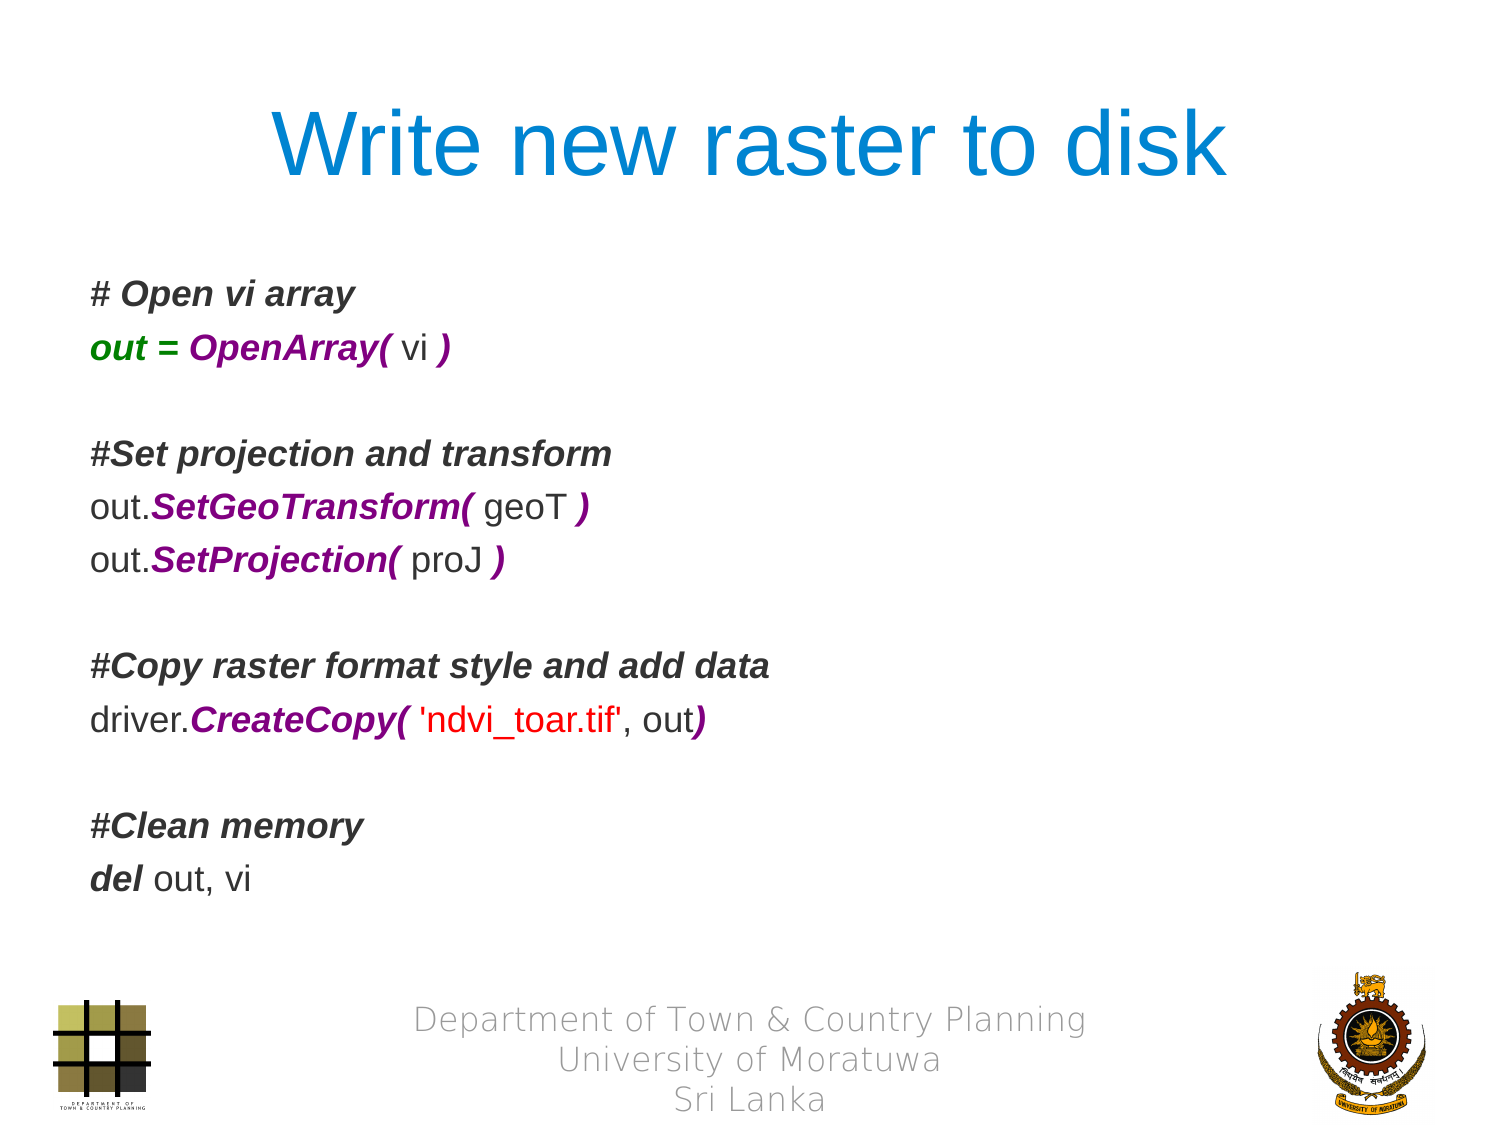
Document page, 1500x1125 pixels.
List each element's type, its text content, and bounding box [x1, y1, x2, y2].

list # Open vi array out = OpenArray( vi ) #Set projection and transform out.SetGeoTransform( geoT ) out.SetProjection( proJ ) #Copy raster format style and add data driver.CreateCopy( 'ndvi_toar.tif', out) #Clean memory del out, vi [75, 262, 1426, 916]
title Write new raster to disk [75, 45, 1426, 233]
picture [53, 1000, 151, 1110]
picture [1312, 966, 1435, 1125]
